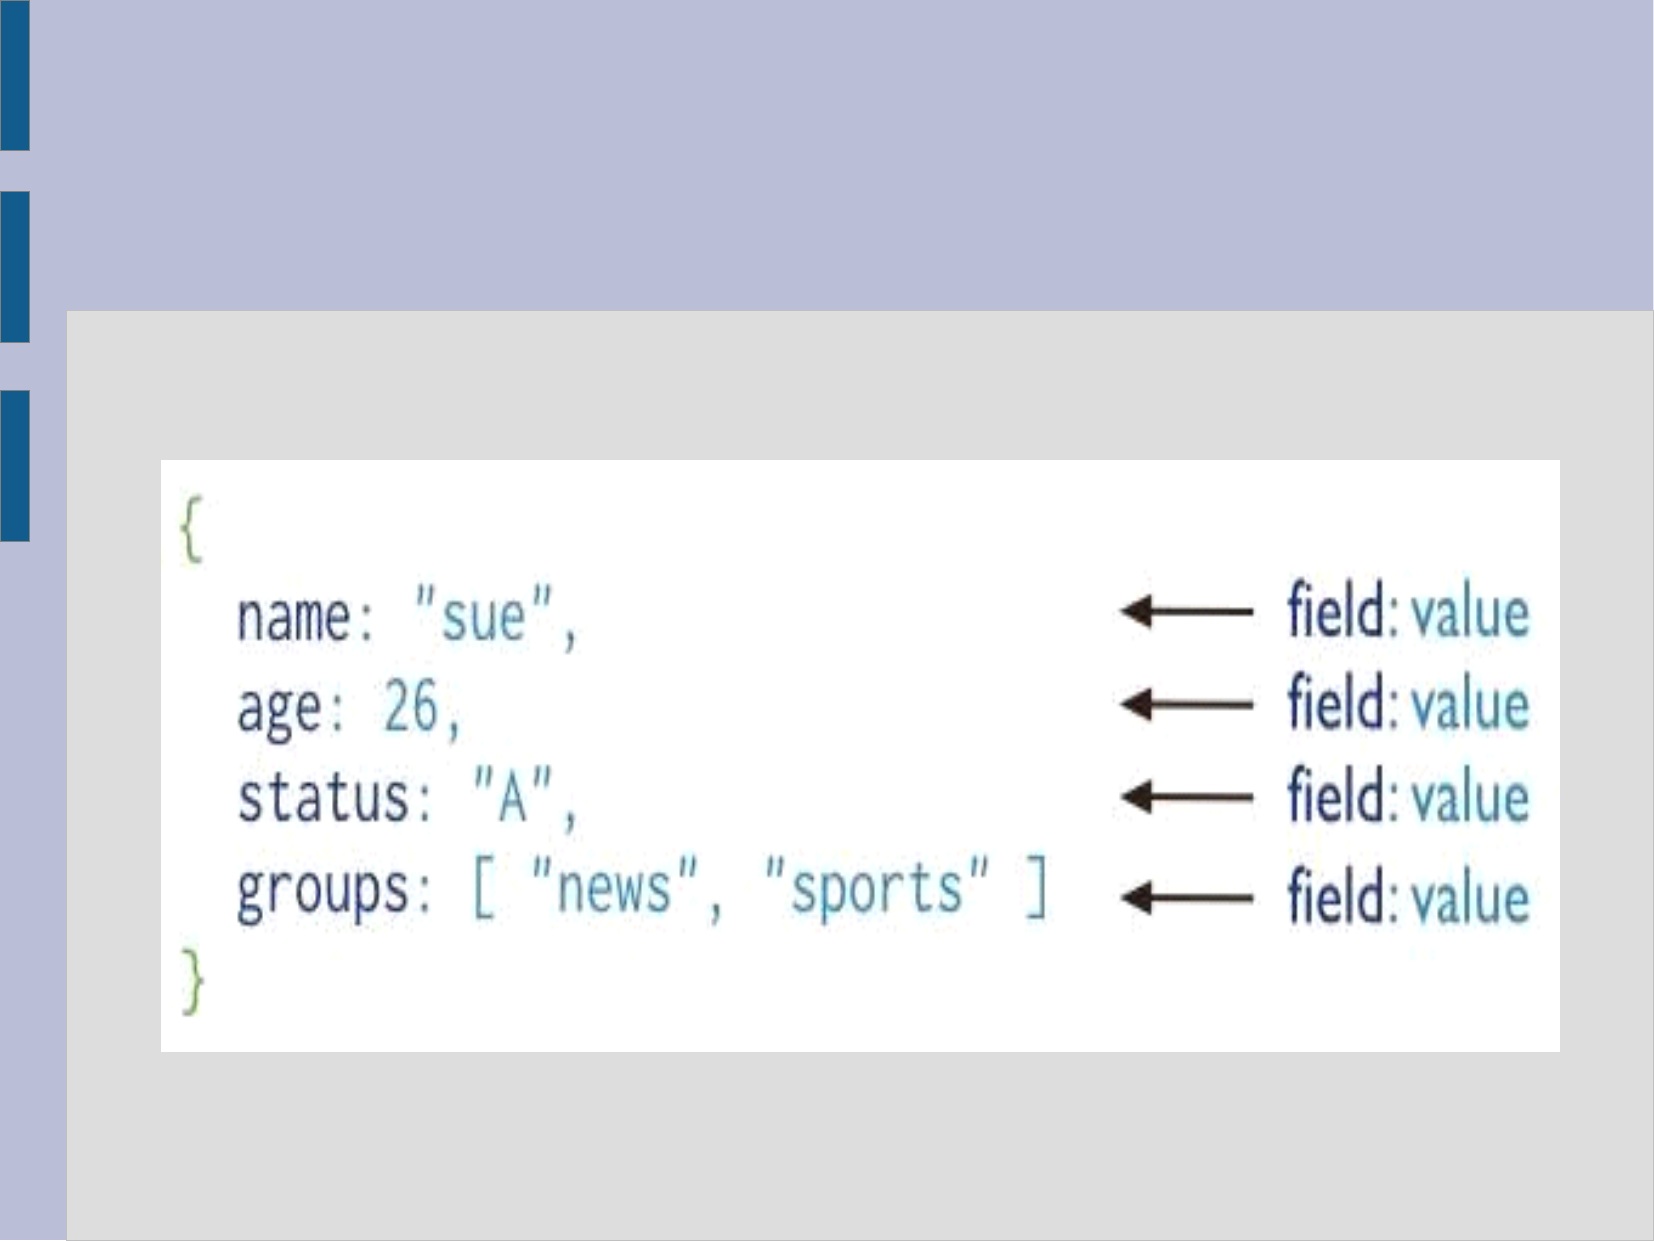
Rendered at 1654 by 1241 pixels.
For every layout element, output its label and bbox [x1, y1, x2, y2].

picture [161, 460, 1560, 1052]
